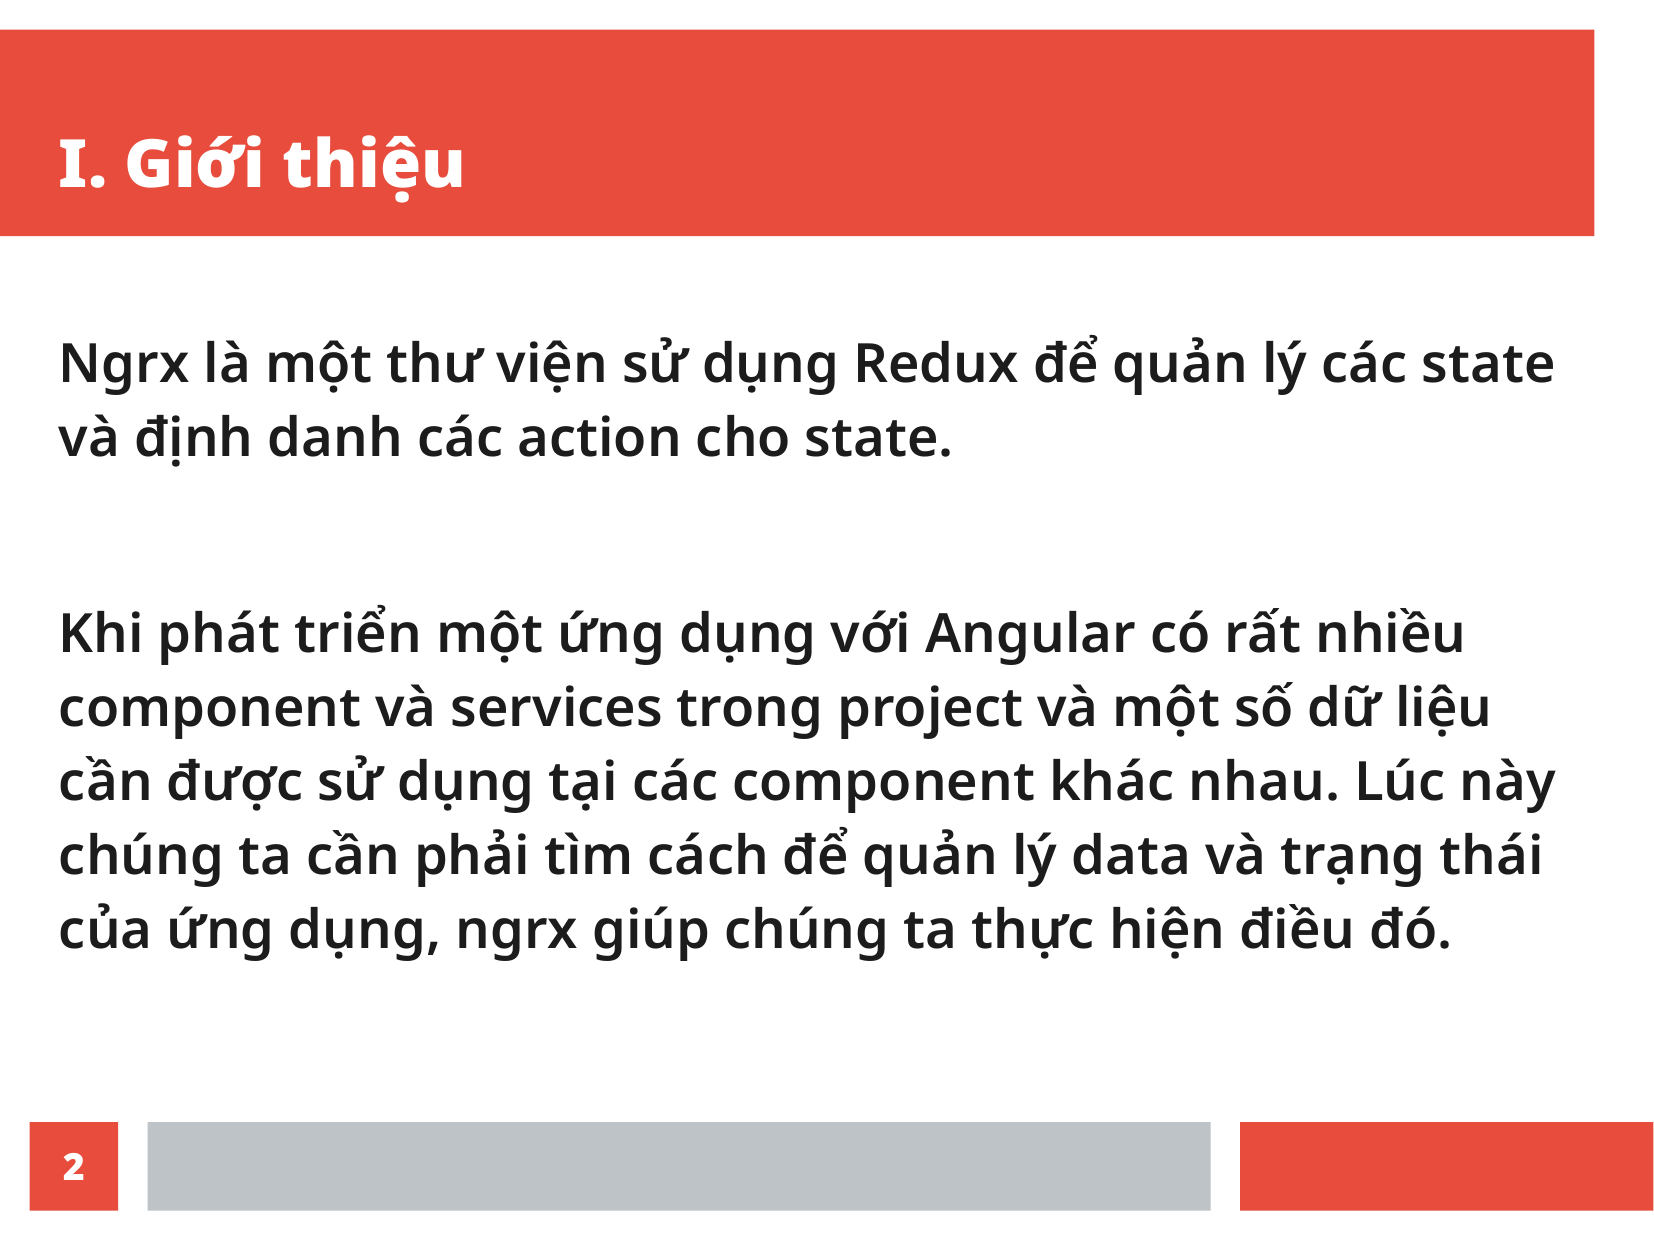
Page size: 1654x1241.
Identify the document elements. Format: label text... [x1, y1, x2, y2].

list Ngrx là một thư viện sử dụng Redux để quản lý các state và định danh các action cho state. Khi phát triển một ứng dụng với Angular có rất nhiều component và services trong project và một số dữ liệu cần được sử dụng tại các component khác nhau. Lúc này chúng ta cần phải tìm cách để quản lý data và trạng thái của ứng dụng, ngrx giúp chúng ta thực hiện điều đó. [59, 324, 1565, 1093]
title I. Giới thiệu [59, 59, 1595, 207]
